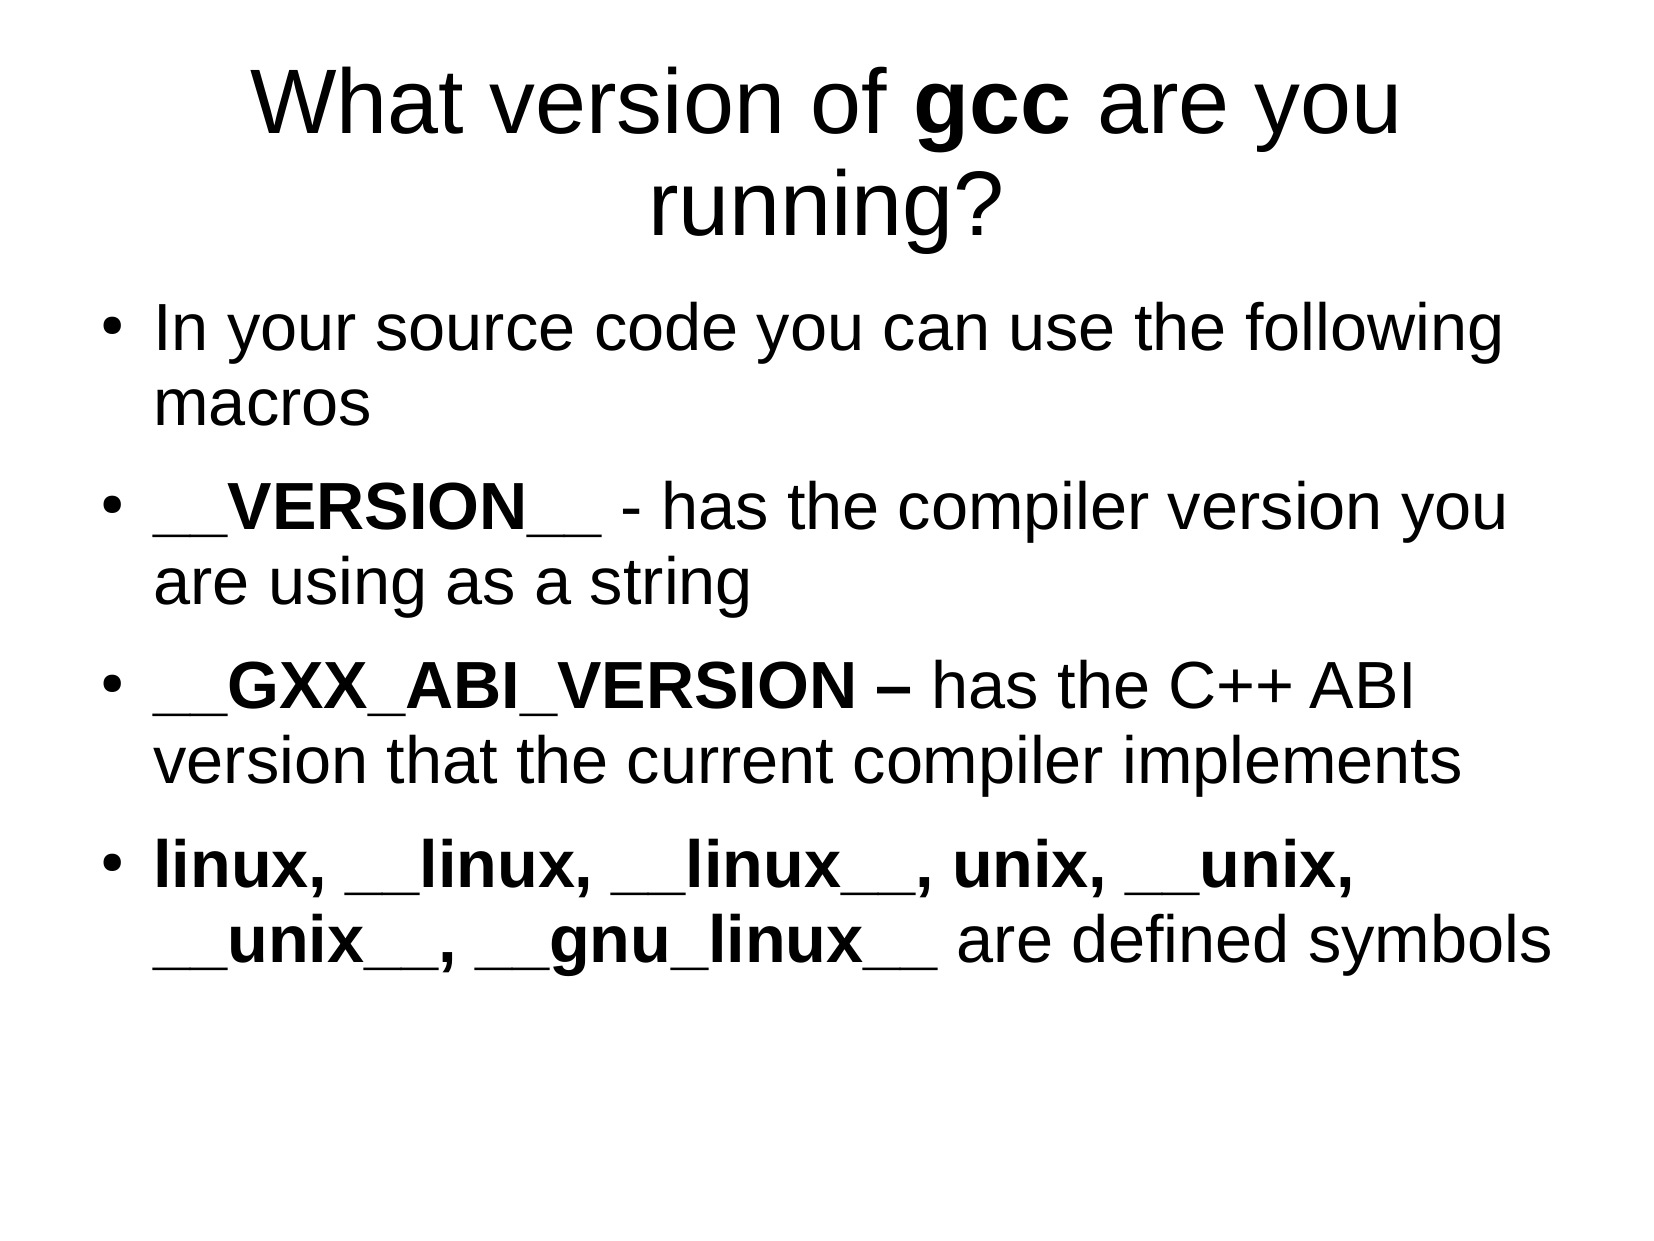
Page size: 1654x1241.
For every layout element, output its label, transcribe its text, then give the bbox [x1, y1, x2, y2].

list In your source code you can use the following macros __VERSION__ - has the compiler version you are using as a string __GXX_ABI_VERSION – has the C++ ABI version that the current compiler implements linux, __linux, __linux__, unix, __unix, __unix__, __gnu_linux__ are defined symbols [82, 290, 1571, 1109]
title What version of gcc are you running? [82, 49, 1571, 257]
